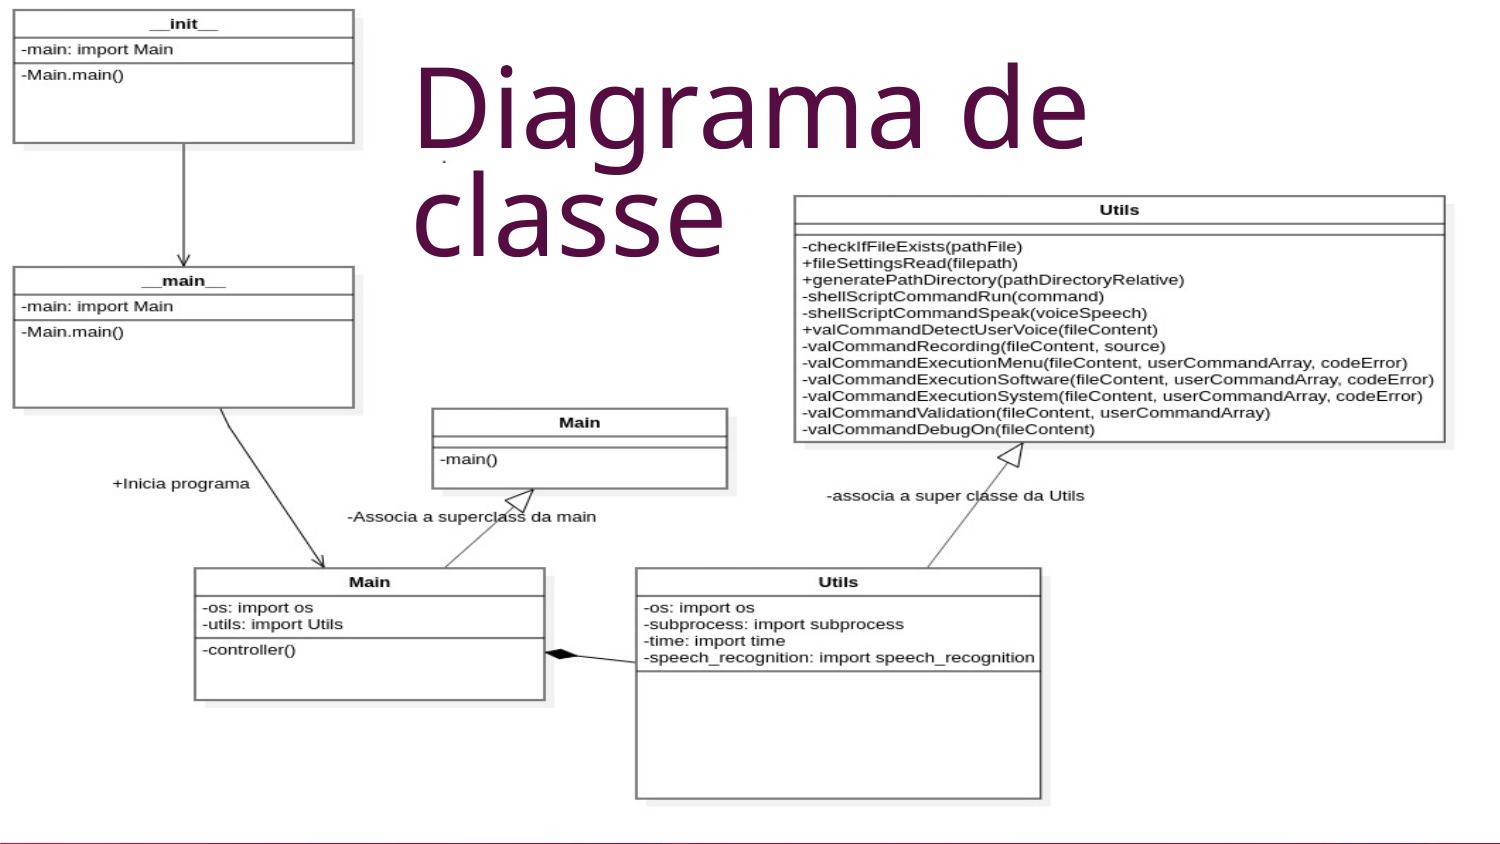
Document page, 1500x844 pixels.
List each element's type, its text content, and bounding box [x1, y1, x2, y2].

text_box Diagrama de classe [395, 47, 1109, 266]
picture [0, 0, 1500, 844]
